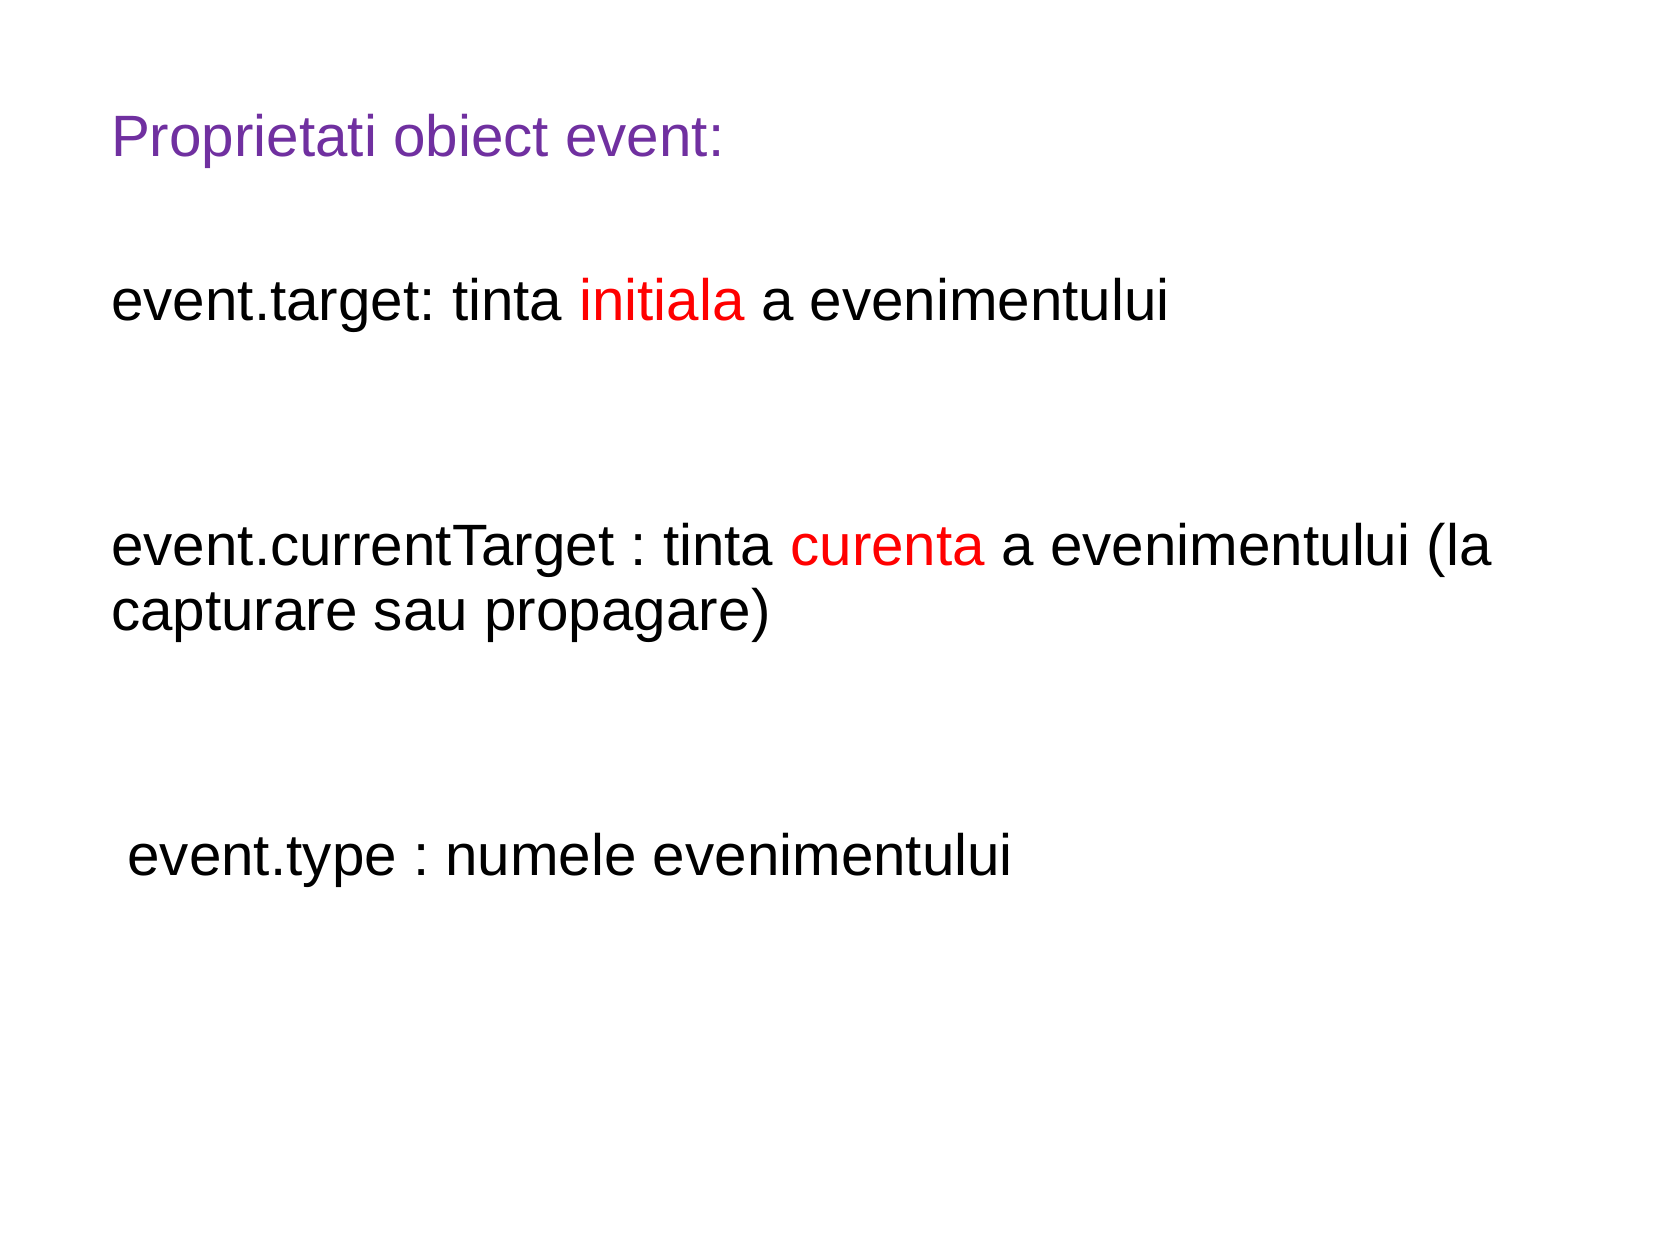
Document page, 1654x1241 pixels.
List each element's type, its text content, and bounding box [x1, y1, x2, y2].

text_box Proprietati obiect event: event.target: tinta initiala a evenimentului event.currentTarget : tinta curenta a evenimentului (la capturare sau propagare) event.type : numele evenimentului [96, 96, 1585, 1199]
